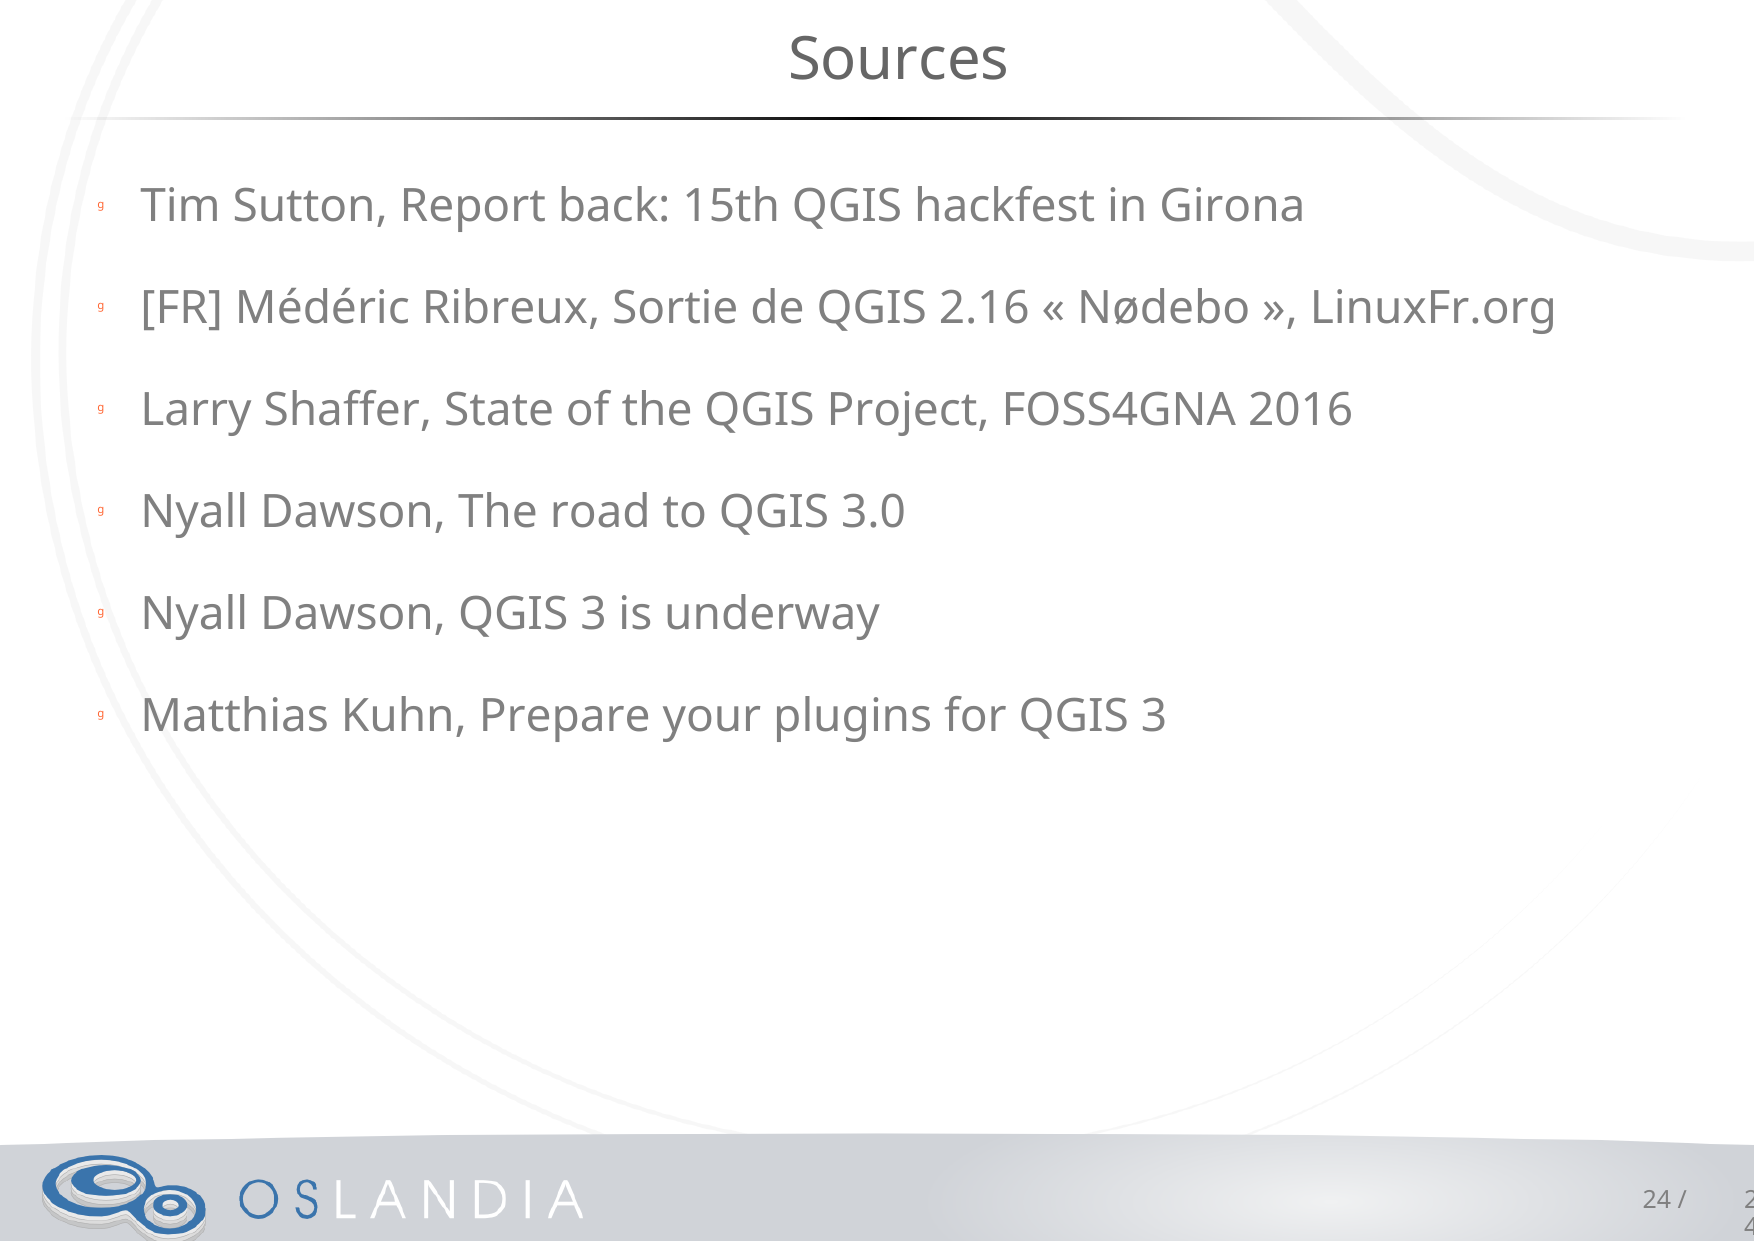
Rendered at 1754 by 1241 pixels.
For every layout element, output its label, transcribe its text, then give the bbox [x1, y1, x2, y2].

list Tim Sutton, Report back: 15th QGIS hackfest in Girona [FR] Médéric Ribreux, Sortie de QGIS 2.16 « Nødebo », LinuxFr.org Larry Shaffer, State of the QGIS Project, FOSS4GNA 2016 Nyall Dawson, The road to QGIS 3.0 Nyall Dawson, QGIS 3 is underway Matthias Kuhn, Prepare your plugins for QGIS 3 [37, 172, 1710, 1090]
picture [0, 0, 1754, 1241]
title Sources [31, 14, 1754, 98]
picture [1747, 1221, 1753, 1229]
